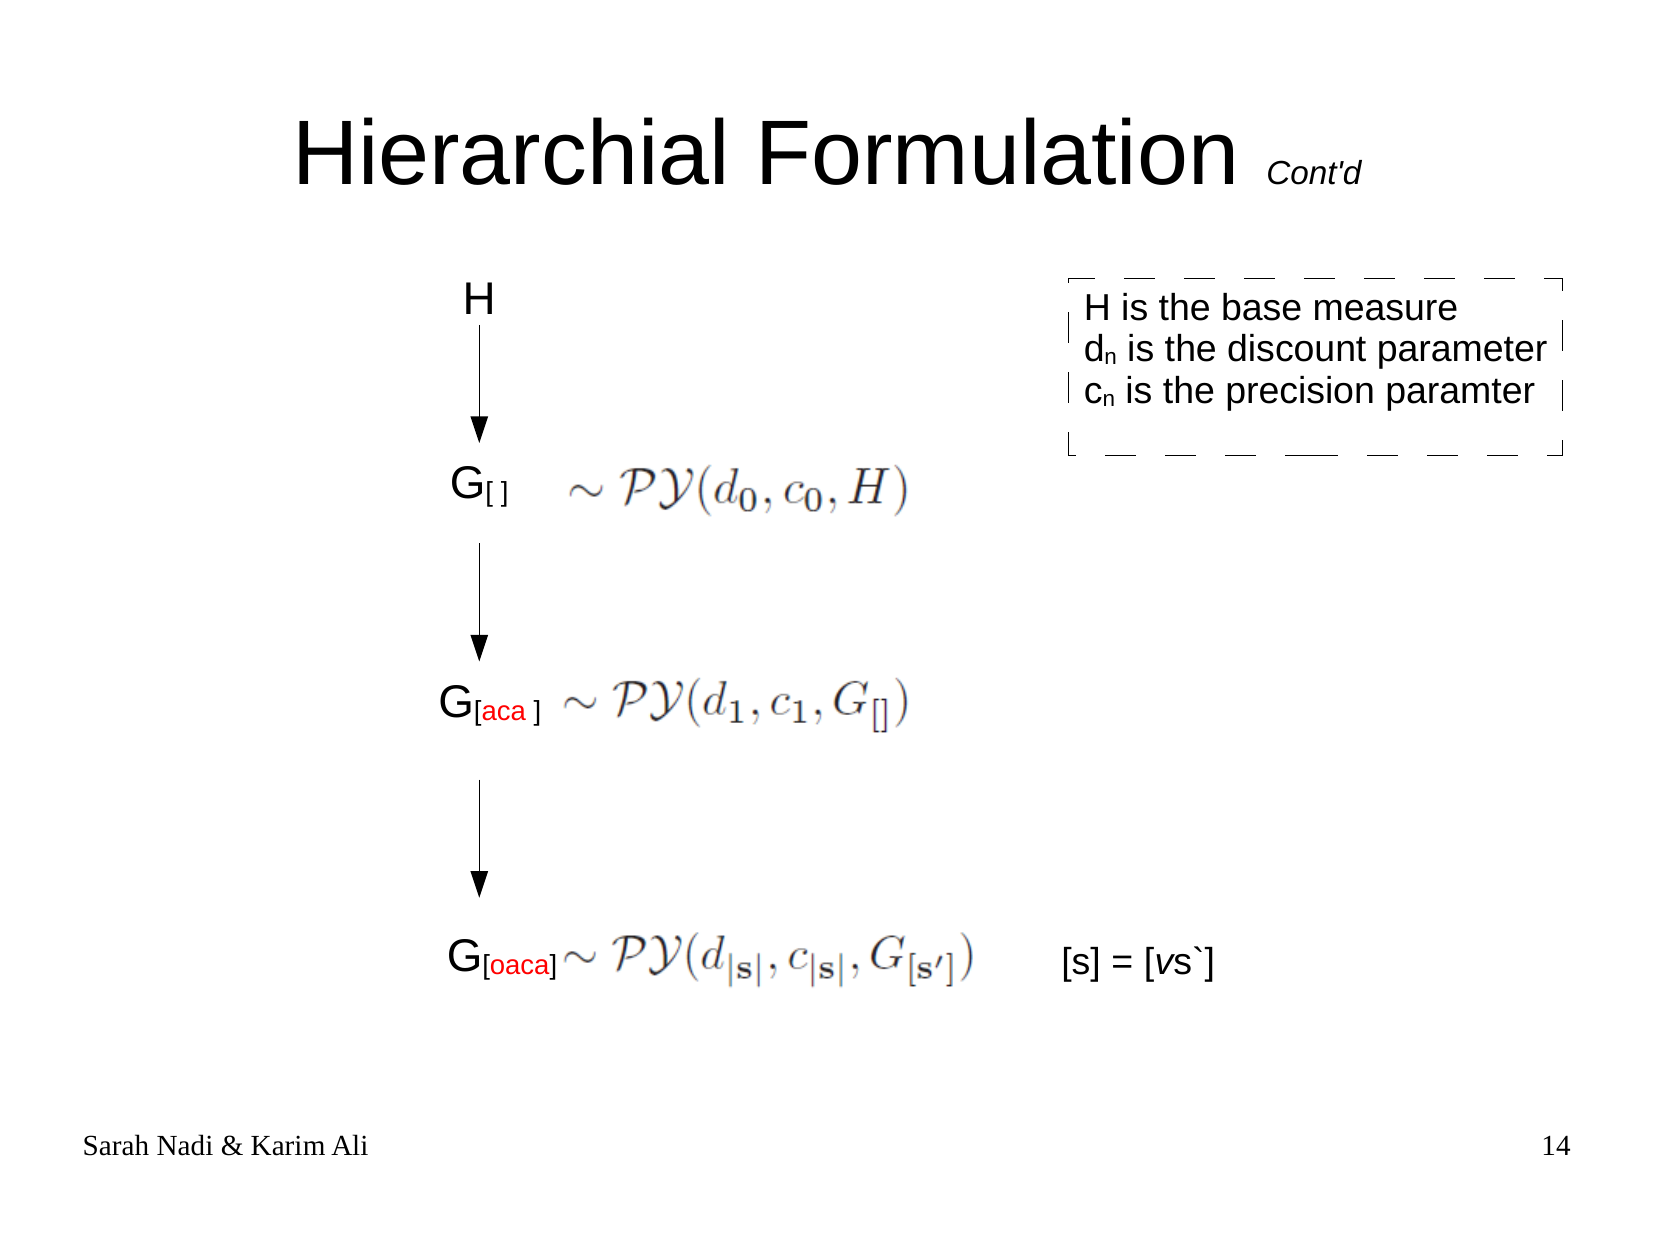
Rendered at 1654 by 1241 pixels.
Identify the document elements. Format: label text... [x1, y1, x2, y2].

picture [559, 447, 911, 520]
text_box G[aca ] [423, 668, 557, 749]
text_box G[ ] [435, 449, 524, 531]
title Hierarchial Formulation Cont'd [82, 49, 1571, 257]
text_box G[oaca] [432, 922, 573, 1003]
picture [559, 667, 913, 739]
text_box H is the base measure dn is the discount parameter cn is the precision paramter [1068, 278, 1563, 456]
text_box [s] = [vs`] [1046, 933, 1231, 990]
picture [559, 920, 976, 993]
text_box H [447, 265, 511, 332]
